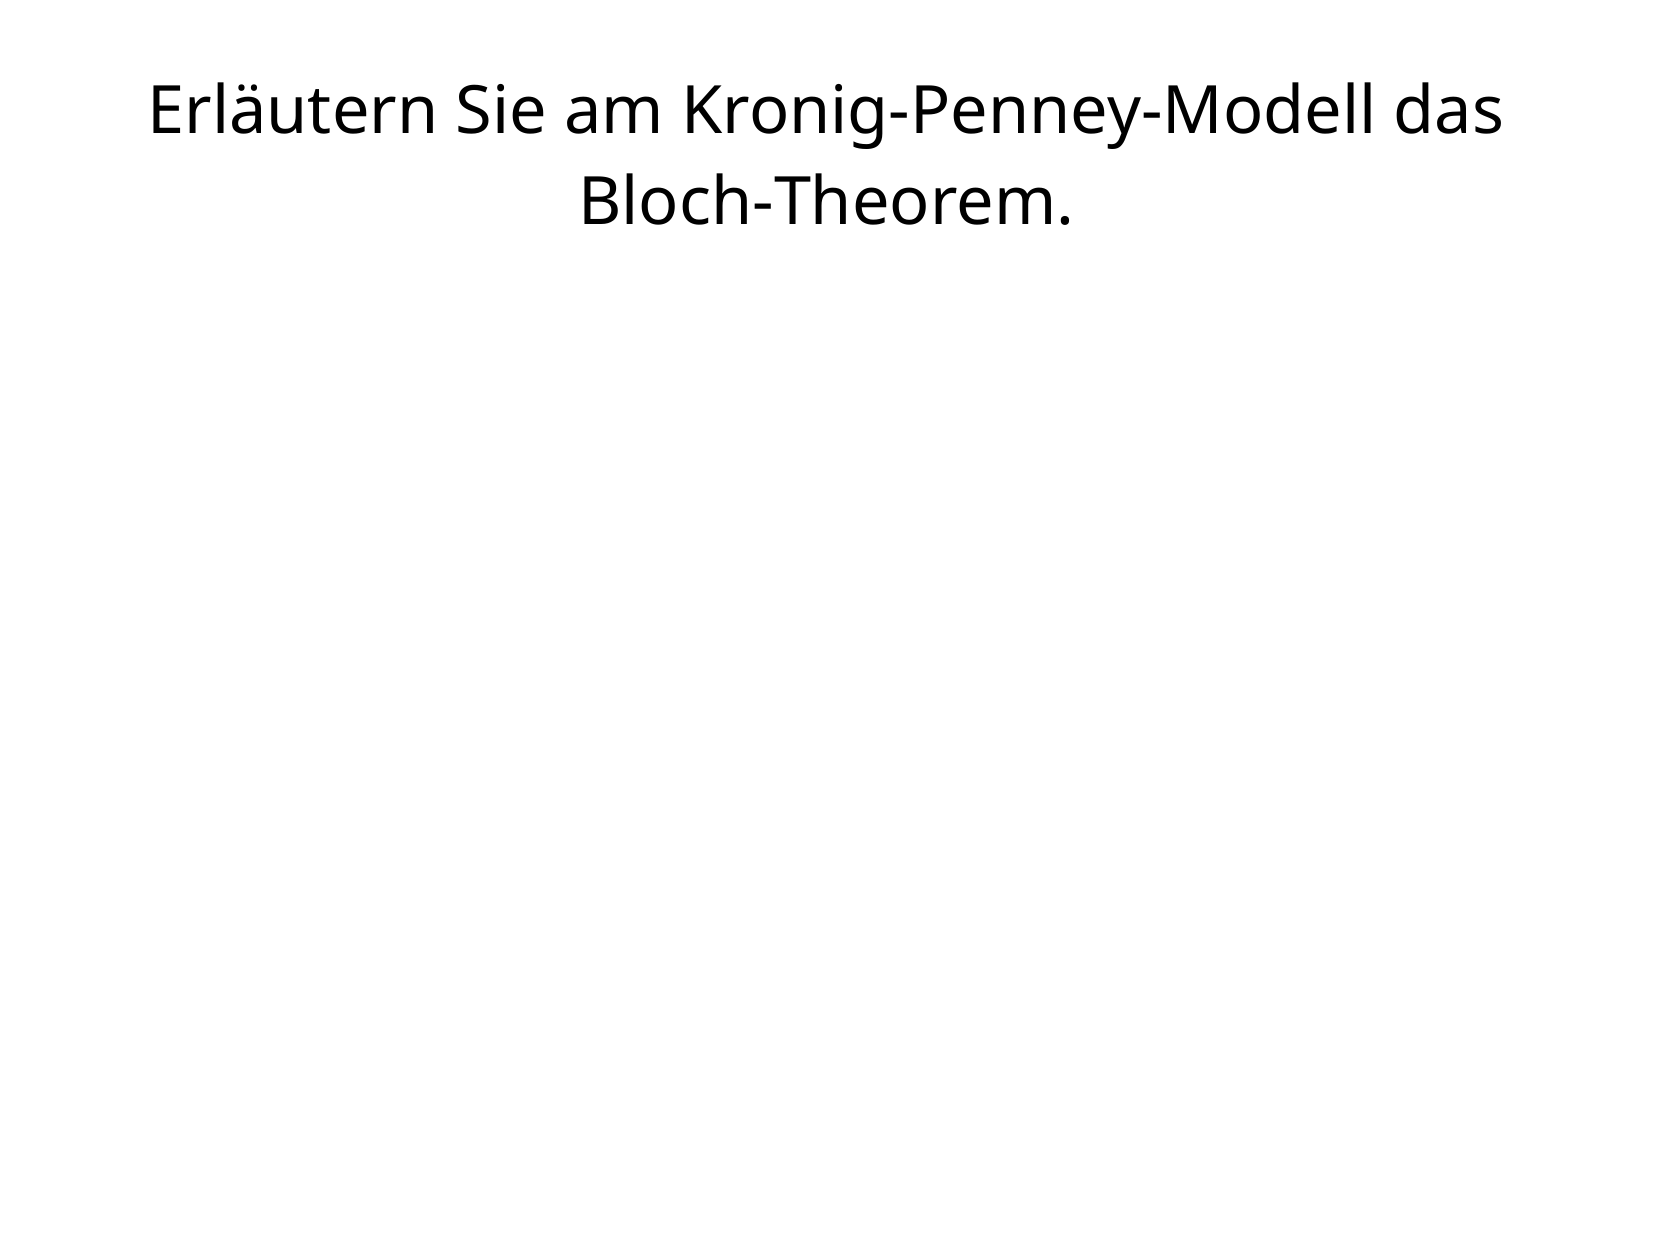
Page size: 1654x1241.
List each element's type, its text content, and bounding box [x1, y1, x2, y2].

title Erläutern Sie am Kronig-Penney-Modell das Bloch‑Theorem. [82, 49, 1571, 257]
